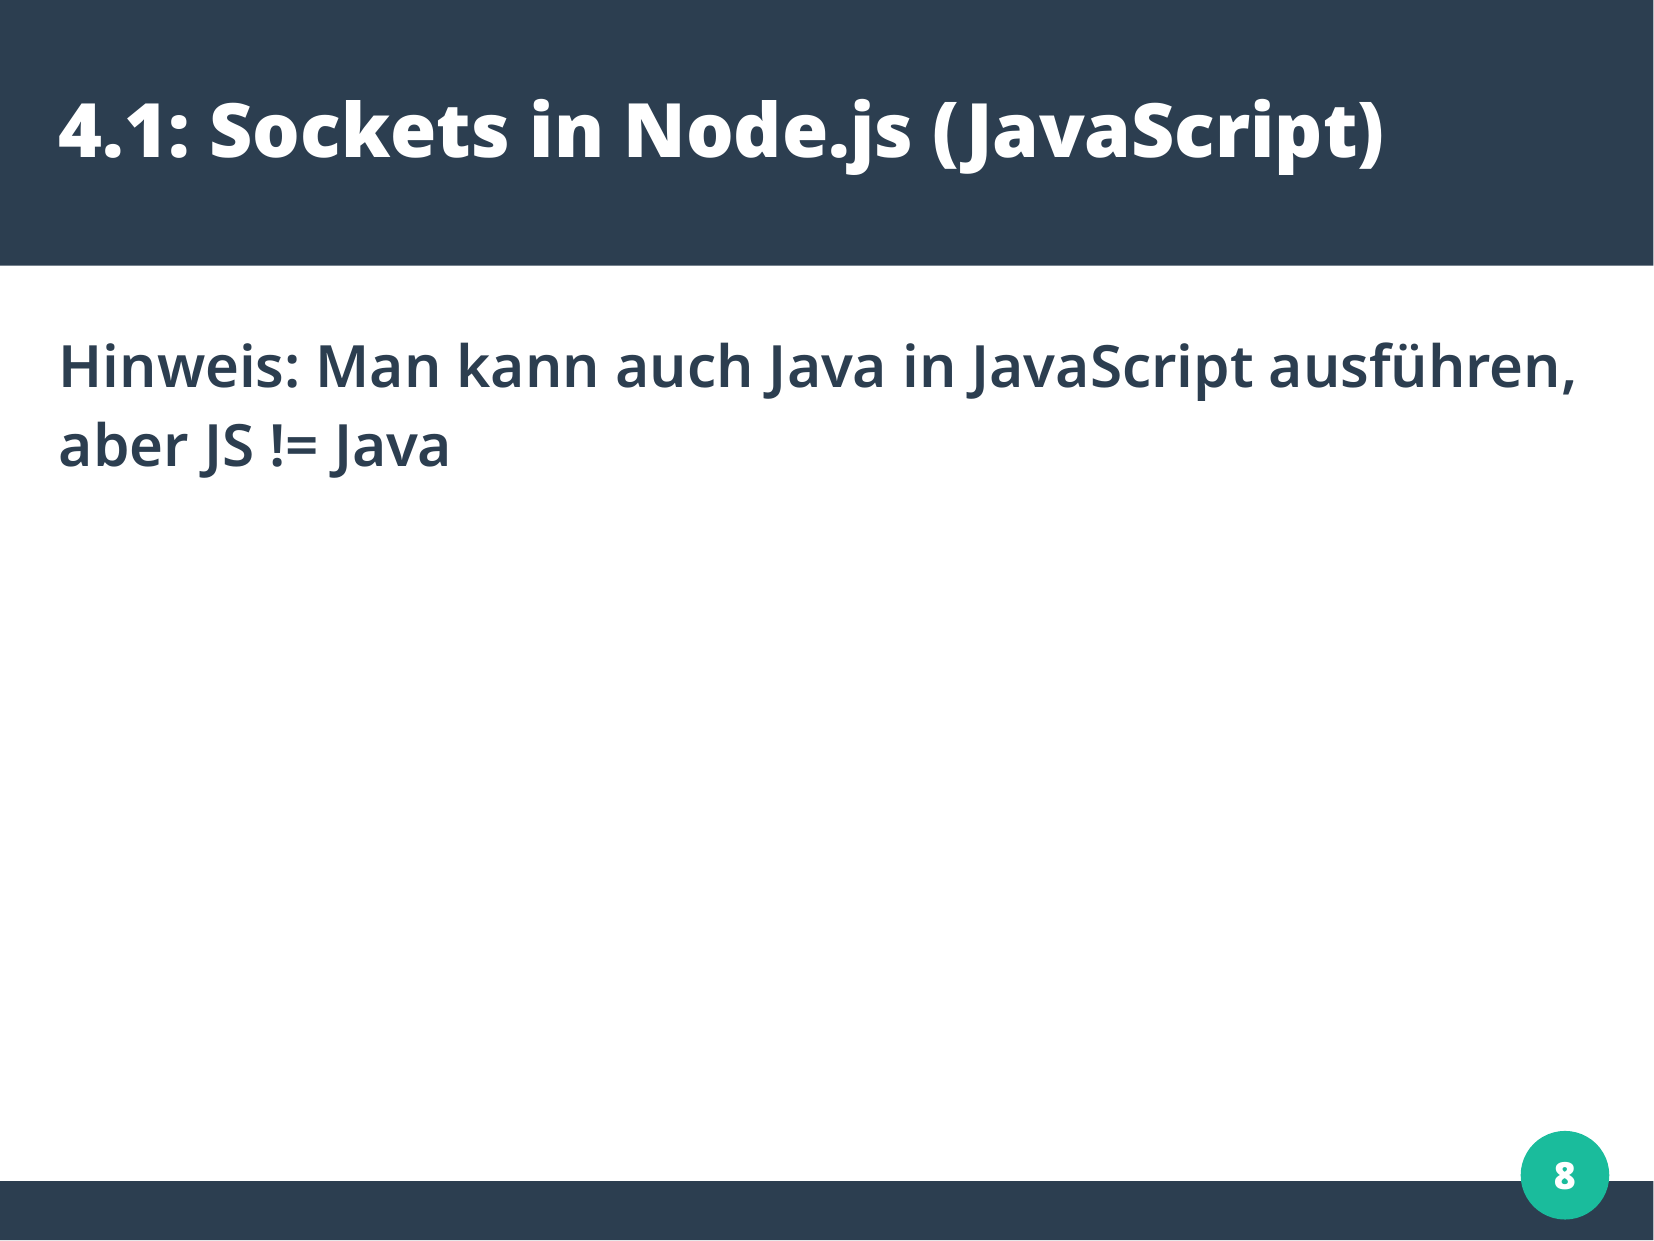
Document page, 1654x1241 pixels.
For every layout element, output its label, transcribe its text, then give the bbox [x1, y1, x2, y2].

list Hinweis: Man kann auch Java in JavaScript ausführen, aber JS != Java [59, 324, 1595, 1152]
title 4.1: Sockets in Node.js (JavaScript) [59, 49, 1595, 207]
